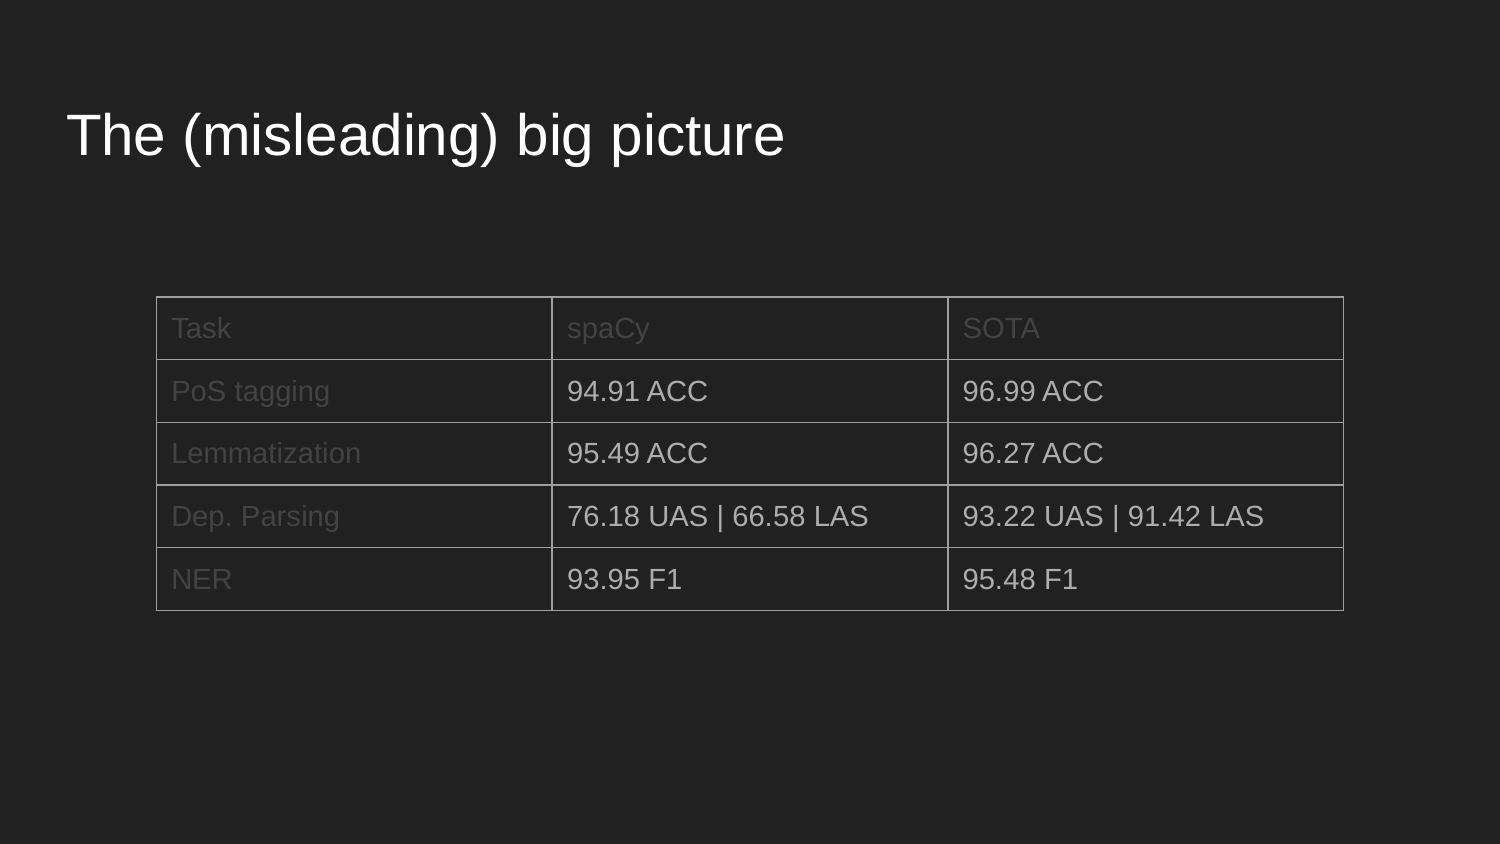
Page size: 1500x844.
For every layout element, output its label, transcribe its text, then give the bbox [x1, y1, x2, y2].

table_header SOTA [949, 298, 1343, 359]
table_cell 96.99 ACC [949, 360, 1343, 422]
table_cell 93.22 UAS | 91.42 LAS [949, 486, 1343, 547]
table_cell 95.49 ACC [553, 423, 947, 484]
table_header spaCy [553, 298, 947, 359]
table_cell Dep. Parsing [157, 486, 551, 547]
table_cell 96.27 ACC [949, 423, 1343, 484]
table_header Task [157, 298, 551, 359]
table_cell NER [157, 548, 551, 610]
table_cell 93.95 F1 [553, 548, 947, 610]
table_cell 94.91 ACC [553, 360, 947, 422]
table_cell 95.48 F1 [949, 548, 1343, 610]
table_cell Lemmatization [157, 423, 551, 484]
title The (misleading) big picture [51, 81, 1449, 176]
table_cell 76.18 UAS | 66.58 LAS [553, 486, 947, 547]
table_cell PoS tagging [157, 360, 551, 422]
